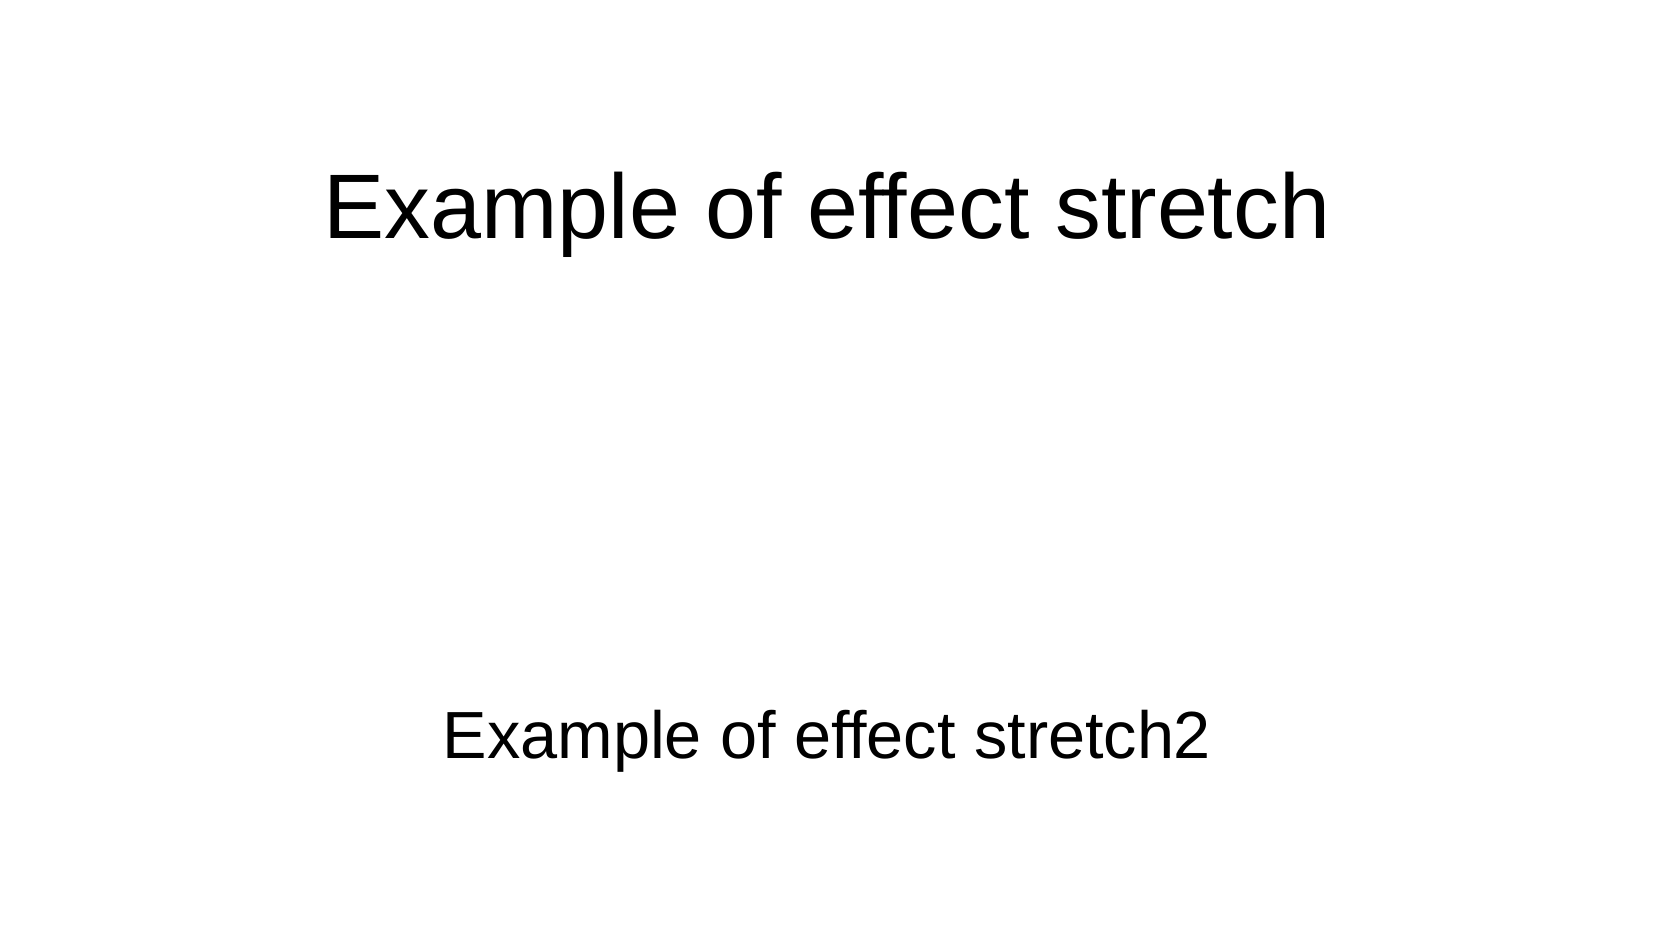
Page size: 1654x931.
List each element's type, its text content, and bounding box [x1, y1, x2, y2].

subtitle Example of effect stretch2 [121, 344, 1534, 931]
title Example of effect stretch [121, 102, 1534, 311]
